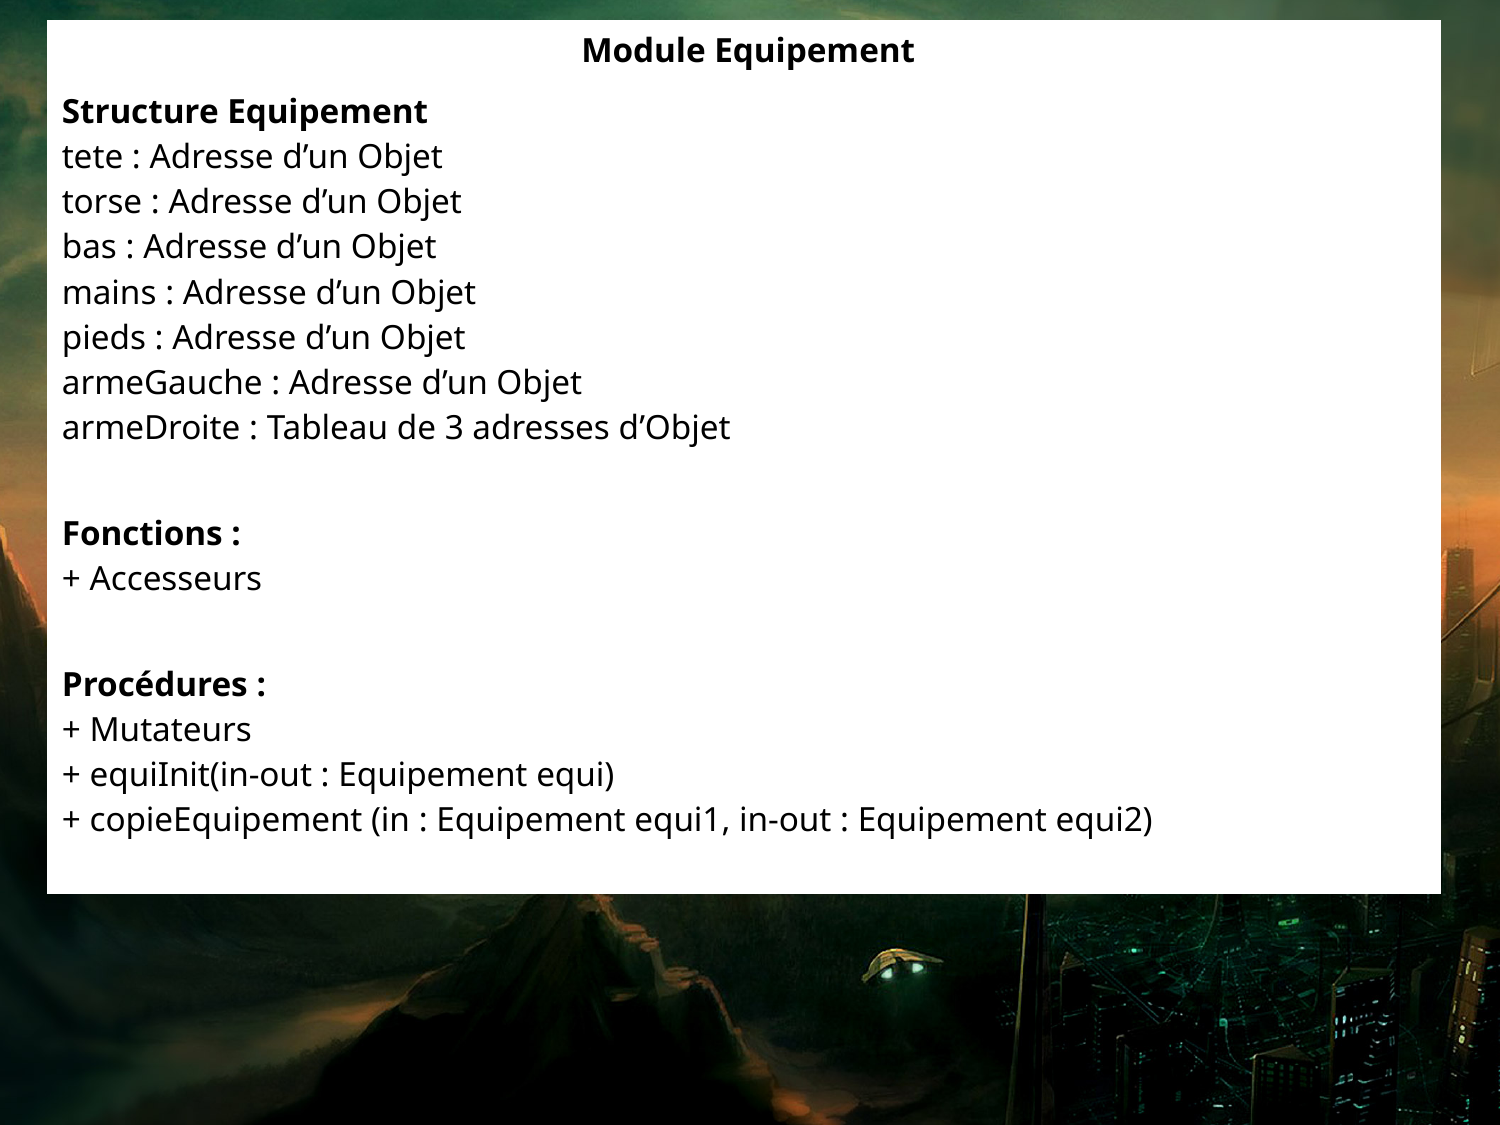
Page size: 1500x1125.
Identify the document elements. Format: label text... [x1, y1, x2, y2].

table_cell Procédures : + Mutateurs + equiInit(in-out : Equipement equi) + copieEquipement (in : Equipement equi1, in-out : Equipement equi2) [47, 653, 1441, 894]
table_cell Fonctions : + Accesseurs [47, 502, 1441, 653]
table_header Module Equipement [47, 20, 1441, 80]
picture [0, 0, 1500, 1125]
table_cell Structure Equipement tete : Adresse d’un Objet torse : Adresse d’un Objet bas : Adresse d’un Objet mains : Adresse d’un Objet pieds : Adresse d’un Objet armeGauche : Adresse d’un Objet armeDroite : Tableau de 3 adresses d’Objet [47, 80, 1441, 502]
